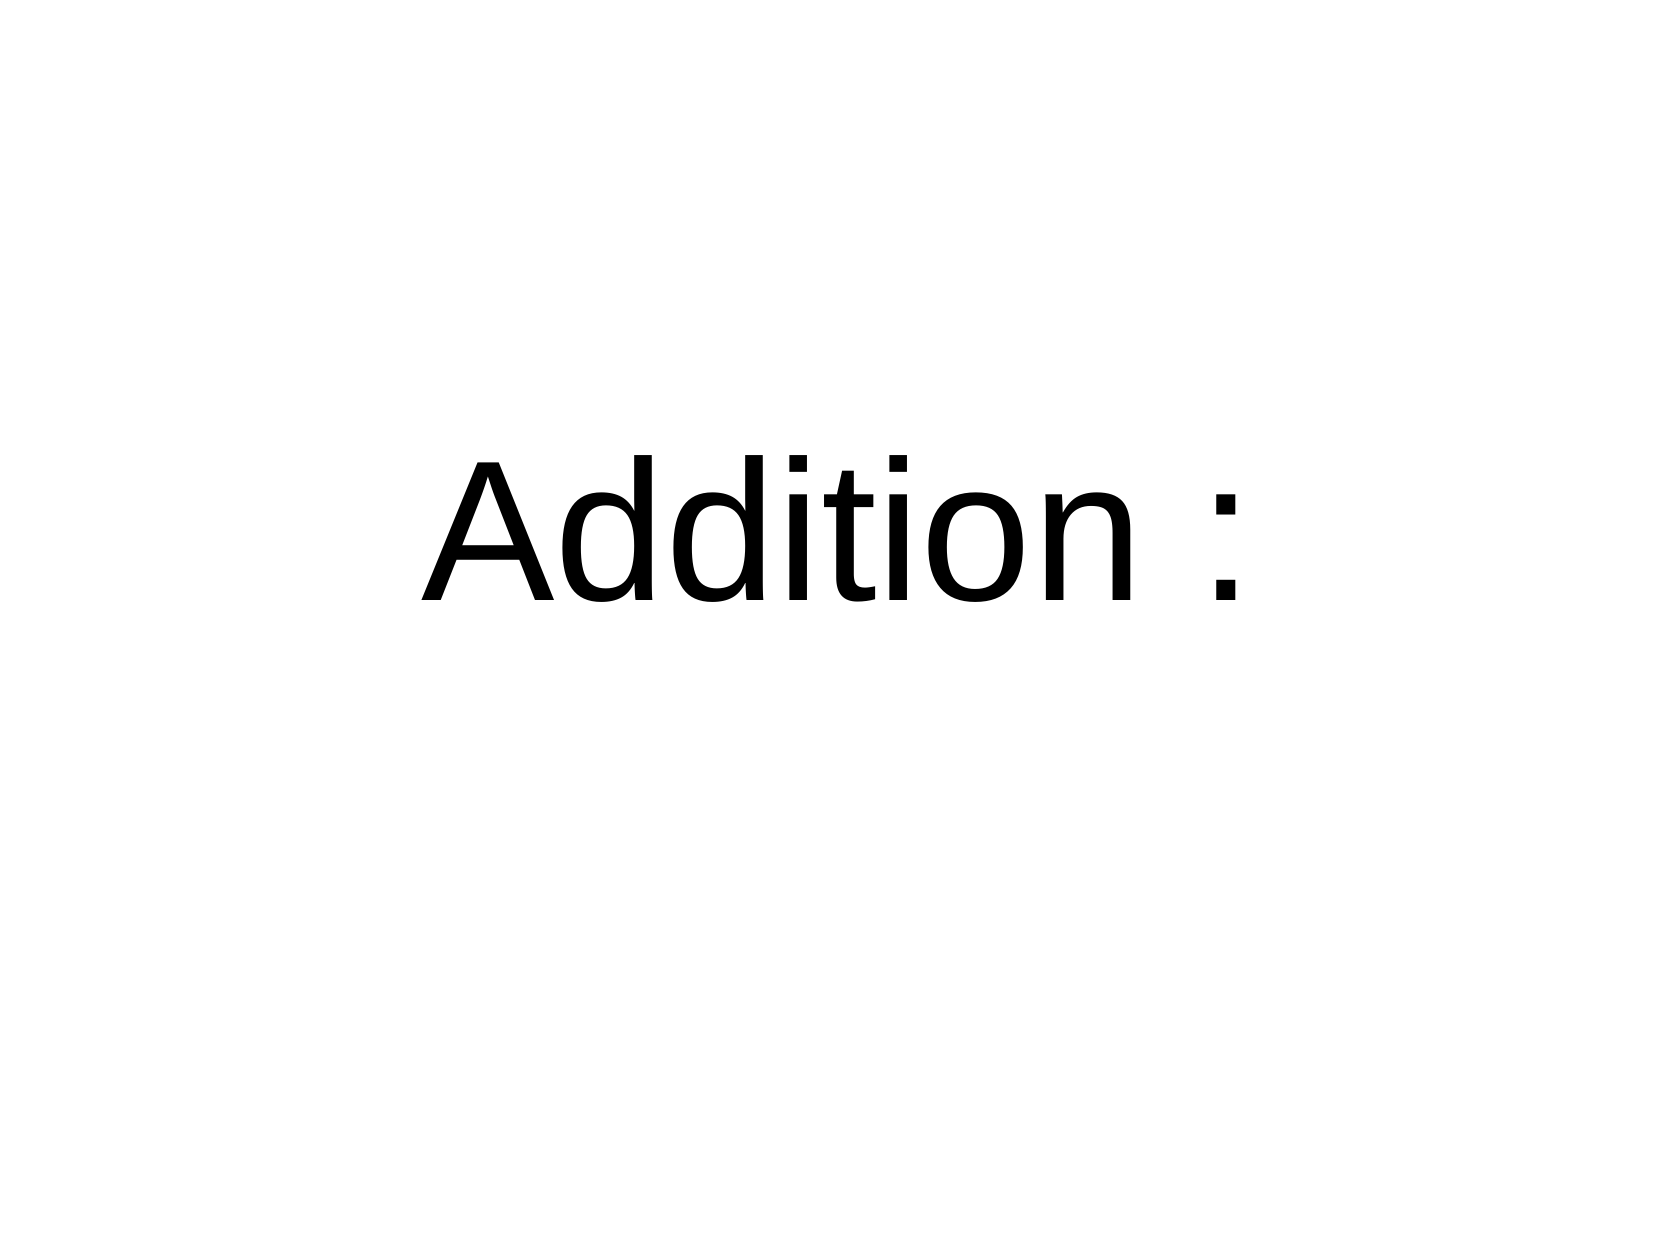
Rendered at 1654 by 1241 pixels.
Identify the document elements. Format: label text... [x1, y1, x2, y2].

title Addition : [10, 295, 1654, 768]
